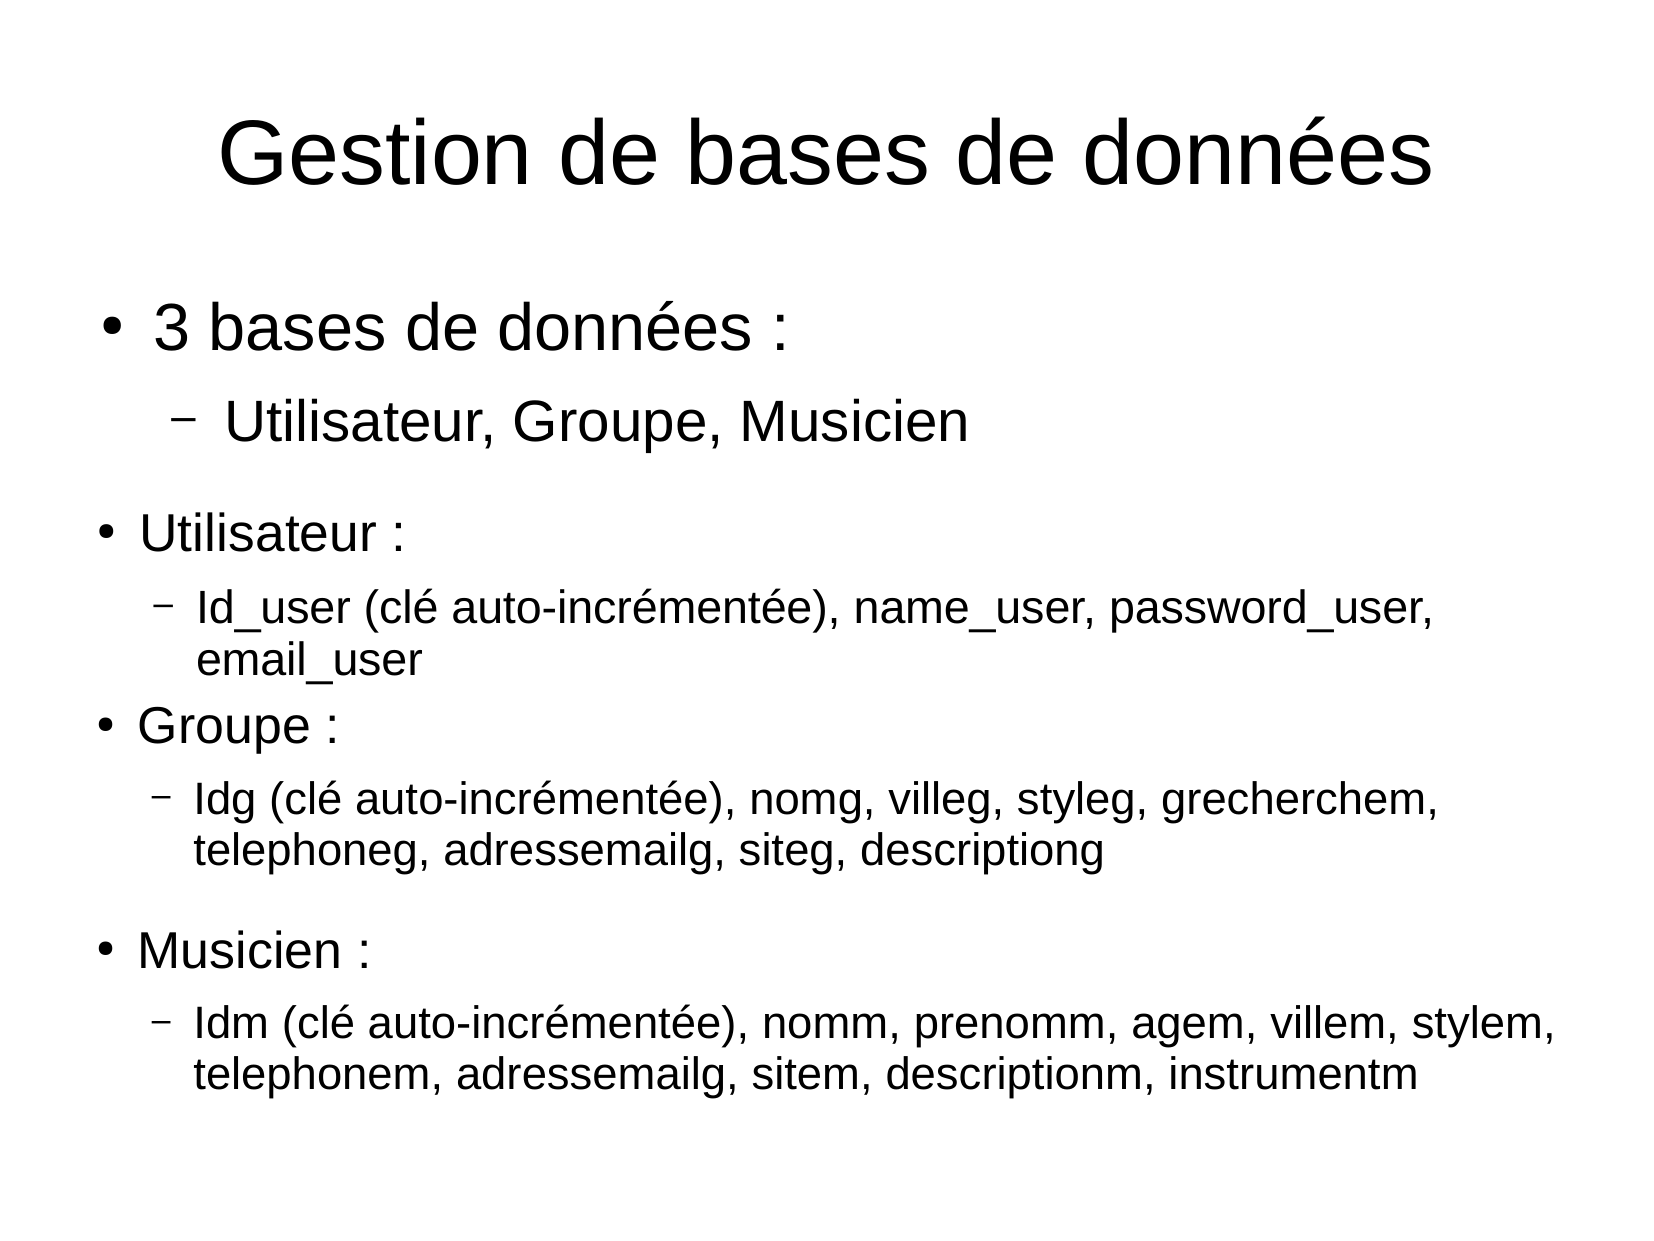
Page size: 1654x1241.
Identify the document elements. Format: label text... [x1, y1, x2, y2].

list Groupe : Idg (clé auto-incrémentée), nomg, villeg, styleg, grecherchem, telephoneg, adressemailg, siteg, descriptiong [82, 696, 1571, 880]
list Utilisateur : Id_user (clé auto-incrémentée), name_user, password_user, email_user [82, 502, 1571, 686]
list [82, 514, 1630, 1205]
list Musicien : Idm (clé auto-incrémentée), nomm, prenomm, agem, villem, stylem, telephonem, adressemailg, sitem, descriptionm, instrumentm [82, 921, 1571, 1104]
list 3 bases de données : Utilisateur, Groupe, Musicien [82, 290, 1571, 473]
title Gestion de bases de données [82, 49, 1571, 257]
